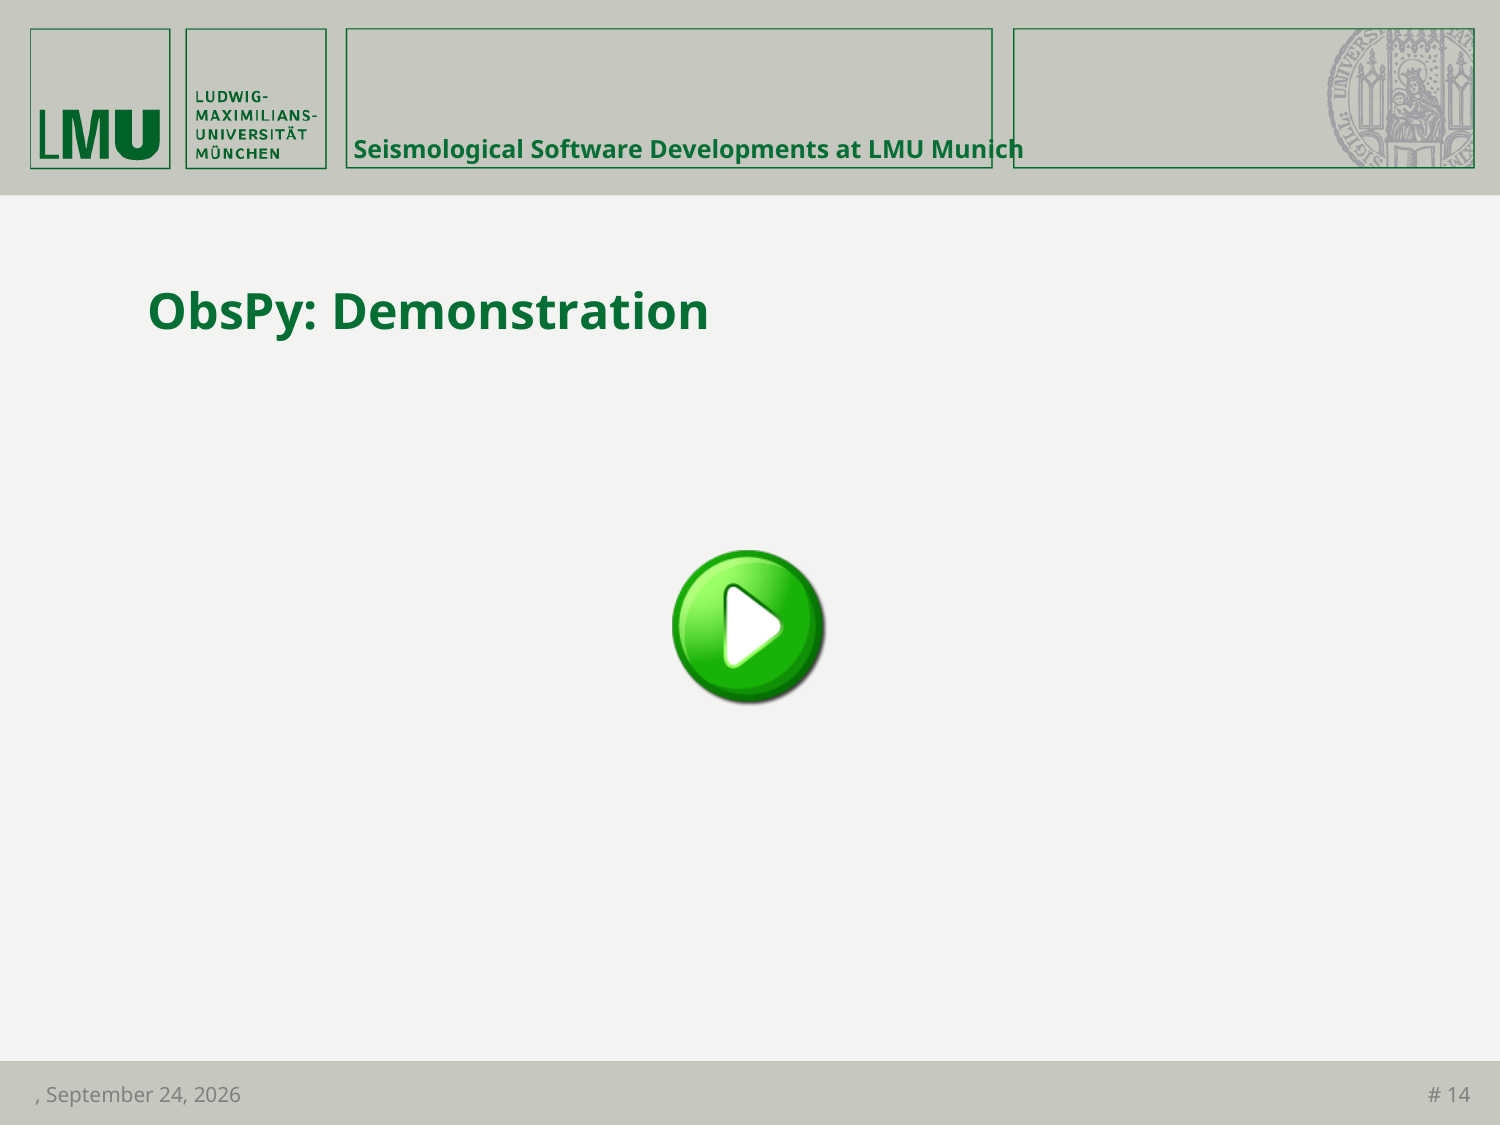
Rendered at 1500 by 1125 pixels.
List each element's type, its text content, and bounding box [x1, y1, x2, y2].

picture [0, 0, 1500, 1125]
title ObsPy: Demonstration [147, 265, 1359, 355]
